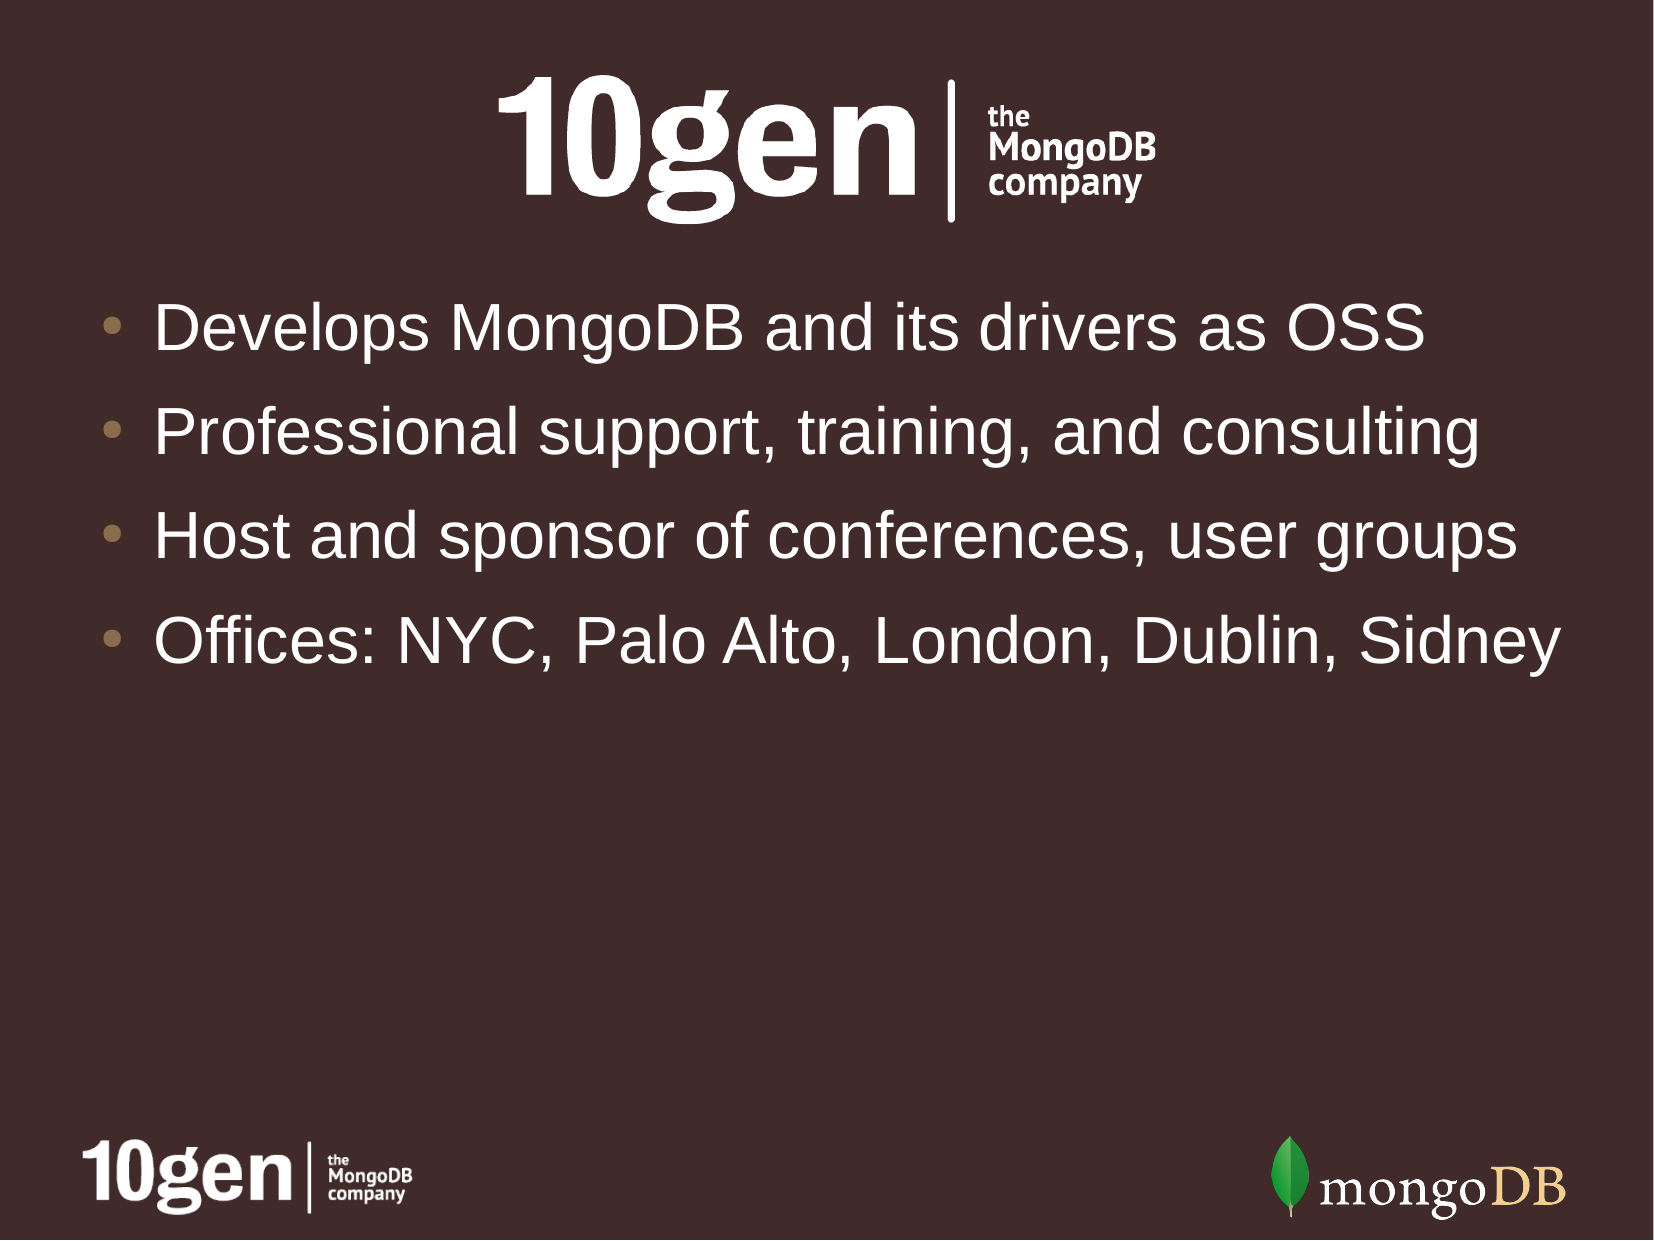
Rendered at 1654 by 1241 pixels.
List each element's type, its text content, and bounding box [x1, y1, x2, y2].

picture [1260, 1124, 1576, 1230]
picture [82, 1139, 413, 1215]
list Develops MongoDB and its drivers as OSS Professional support, training, and consulting Host and sponsor of conferences, user groups Offices: NYC, Palo Alto, London, Dublin, Sidney [82, 290, 1571, 1010]
picture [496, 74, 1156, 226]
